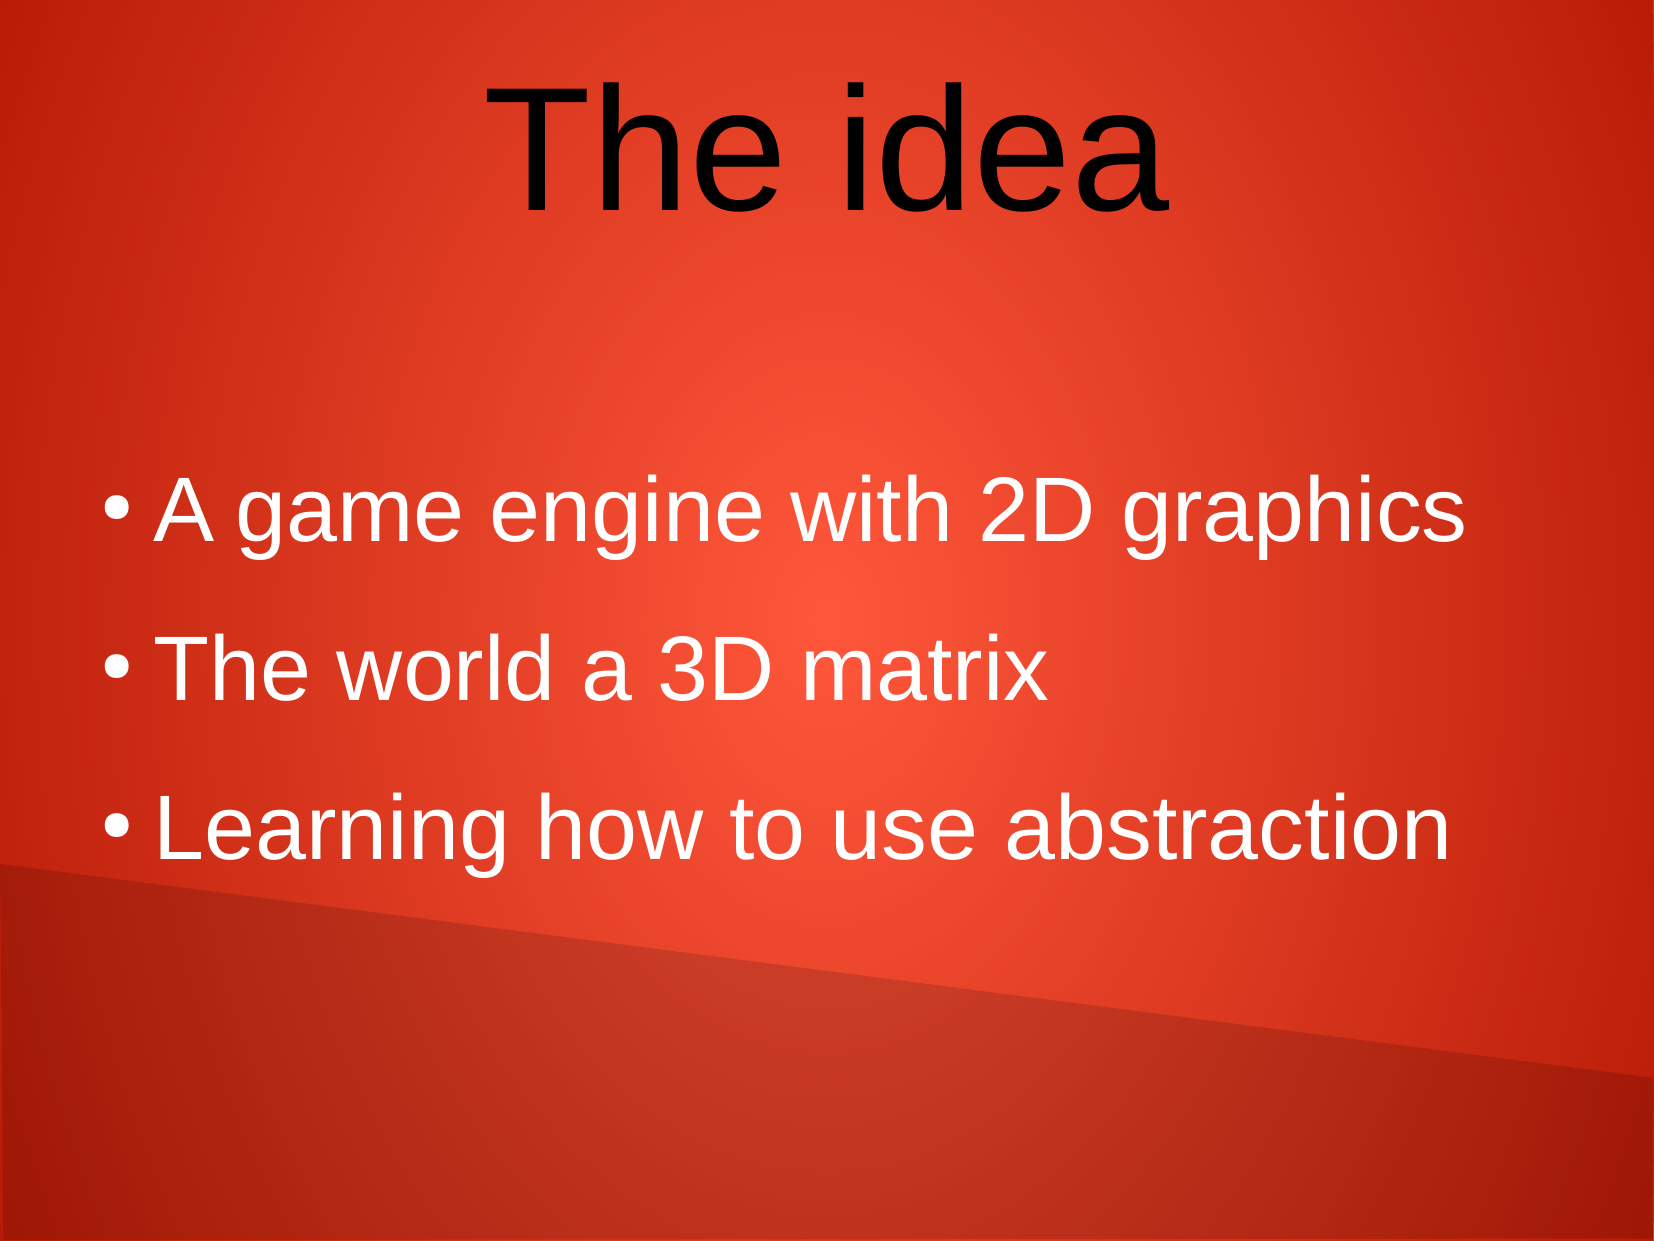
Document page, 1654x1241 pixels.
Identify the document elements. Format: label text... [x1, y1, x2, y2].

title The idea [82, 47, 1571, 252]
list A game engine with 2D graphics The world a 3D matrix Learning how to use abstraction [82, 299, 1571, 1019]
